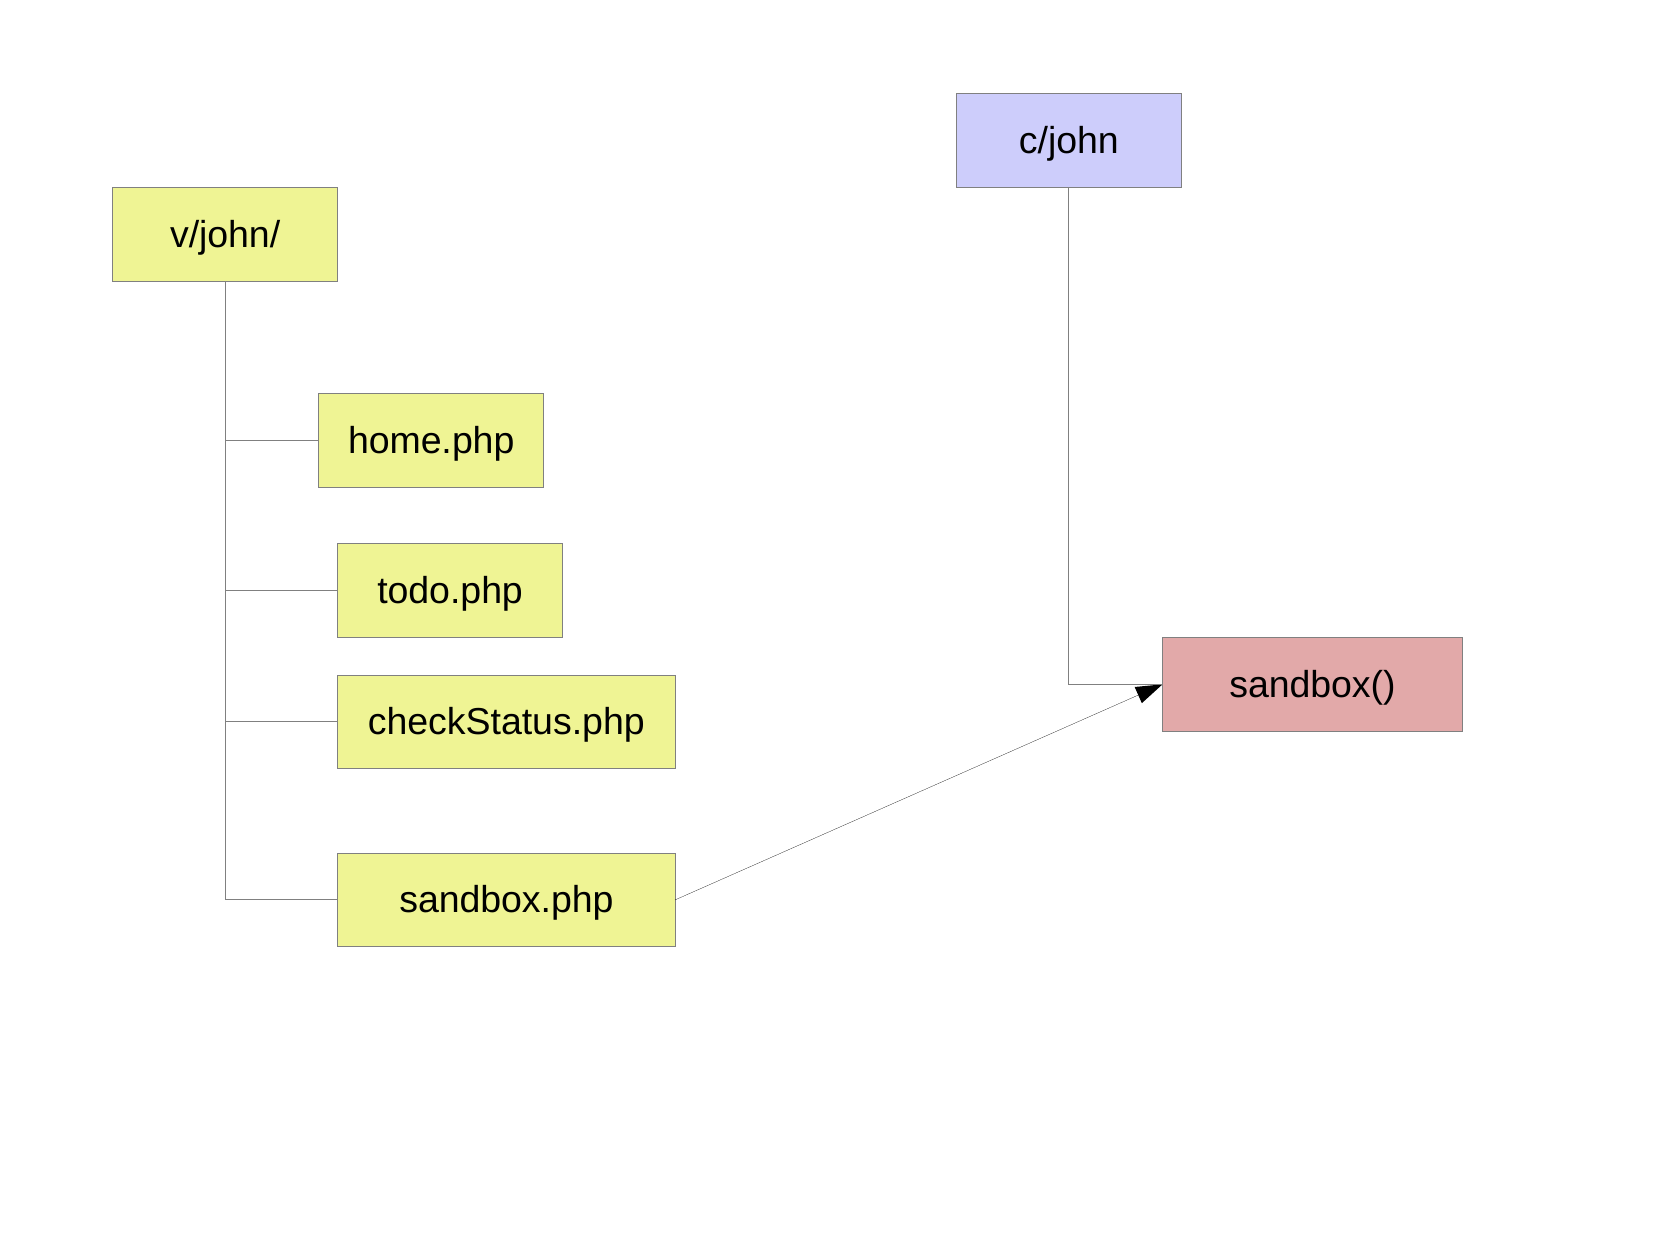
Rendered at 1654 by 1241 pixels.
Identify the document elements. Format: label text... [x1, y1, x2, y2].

text_box home.php [318, 393, 544, 488]
text_box sandbox() [1162, 637, 1463, 732]
text_box checkStatus.php [337, 675, 676, 769]
text_box v/john/ [112, 187, 338, 282]
text_box sandbox.php [337, 853, 676, 947]
text_box todo.php [337, 543, 563, 638]
text_box c/john [956, 93, 1182, 188]
